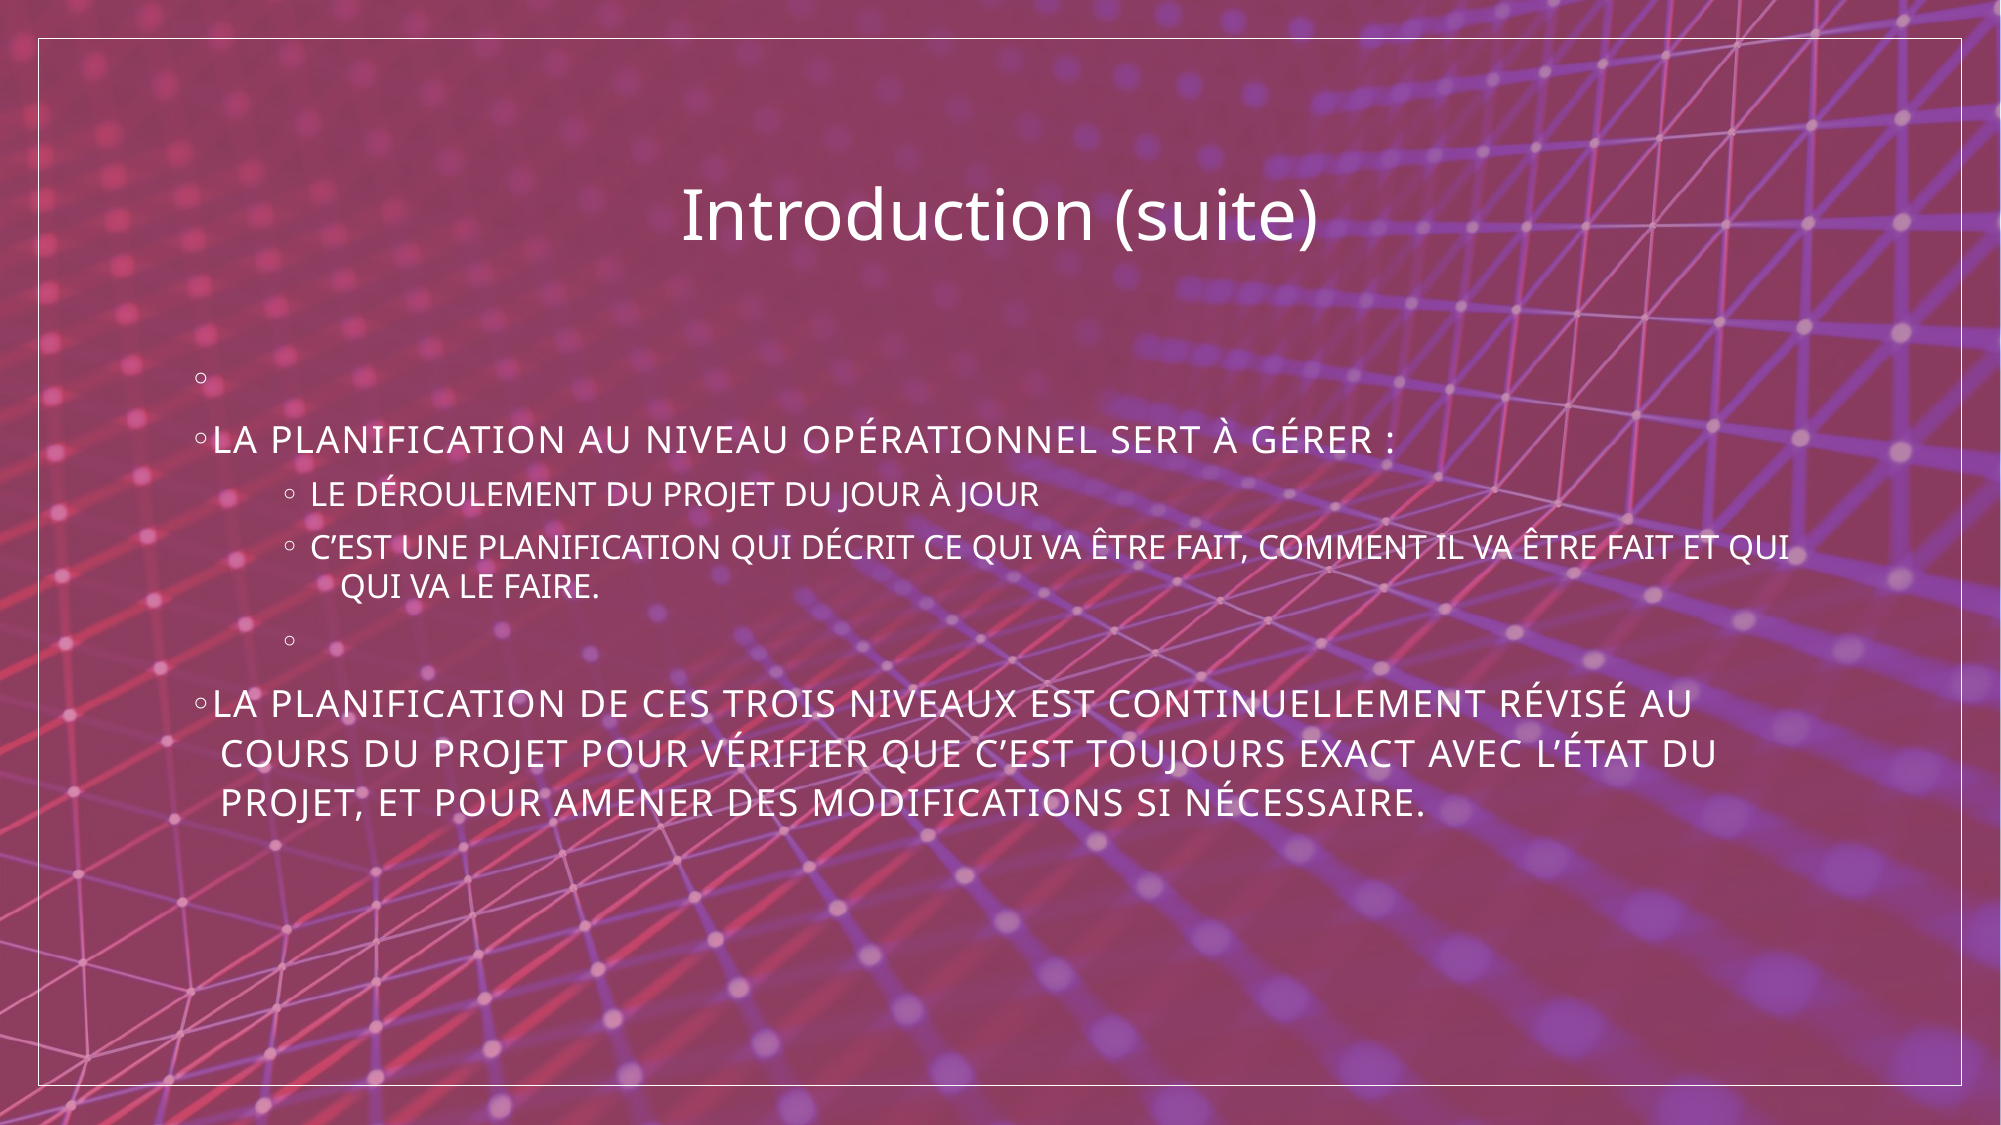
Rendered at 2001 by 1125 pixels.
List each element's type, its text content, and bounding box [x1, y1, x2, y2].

title Introduction (suite) [174, 105, 1825, 331]
picture [0, 0, 2000, 1125]
subtitle La planification au niveau opérationnel sert à gérer : le déroulement du projet du jour à jour C’est une planification qui décrit ce qui va être fait, comment il va être fait et qui qui va le faire. La planification de ces trois niveaux est continuellement révisé au cours du projet pour vérifier que c’est toujours exact avec l’état du projet, et pour amener des modifications si nécessaire. [174, 345, 1825, 977]
